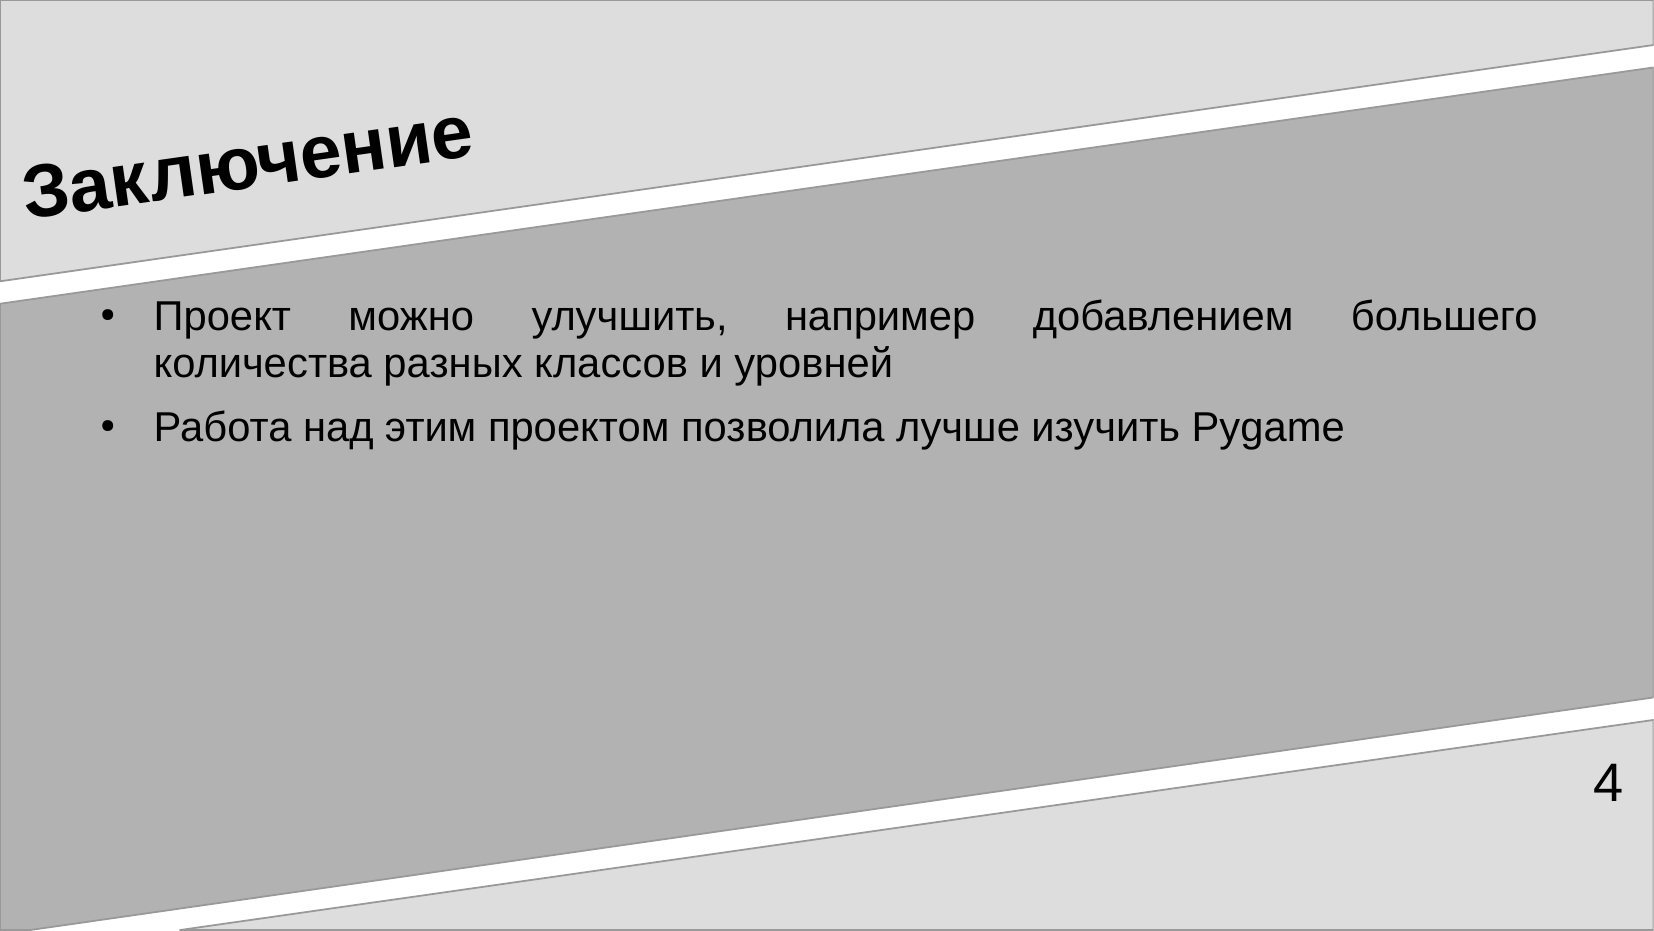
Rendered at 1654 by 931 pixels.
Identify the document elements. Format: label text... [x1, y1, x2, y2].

title Заключение [11, 0, 1496, 272]
list Проект можно улучшить, например добавлением большего количества разных классов и уровней Работа над этим проектом позволила лучше изучить Pygame [82, 292, 1538, 833]
